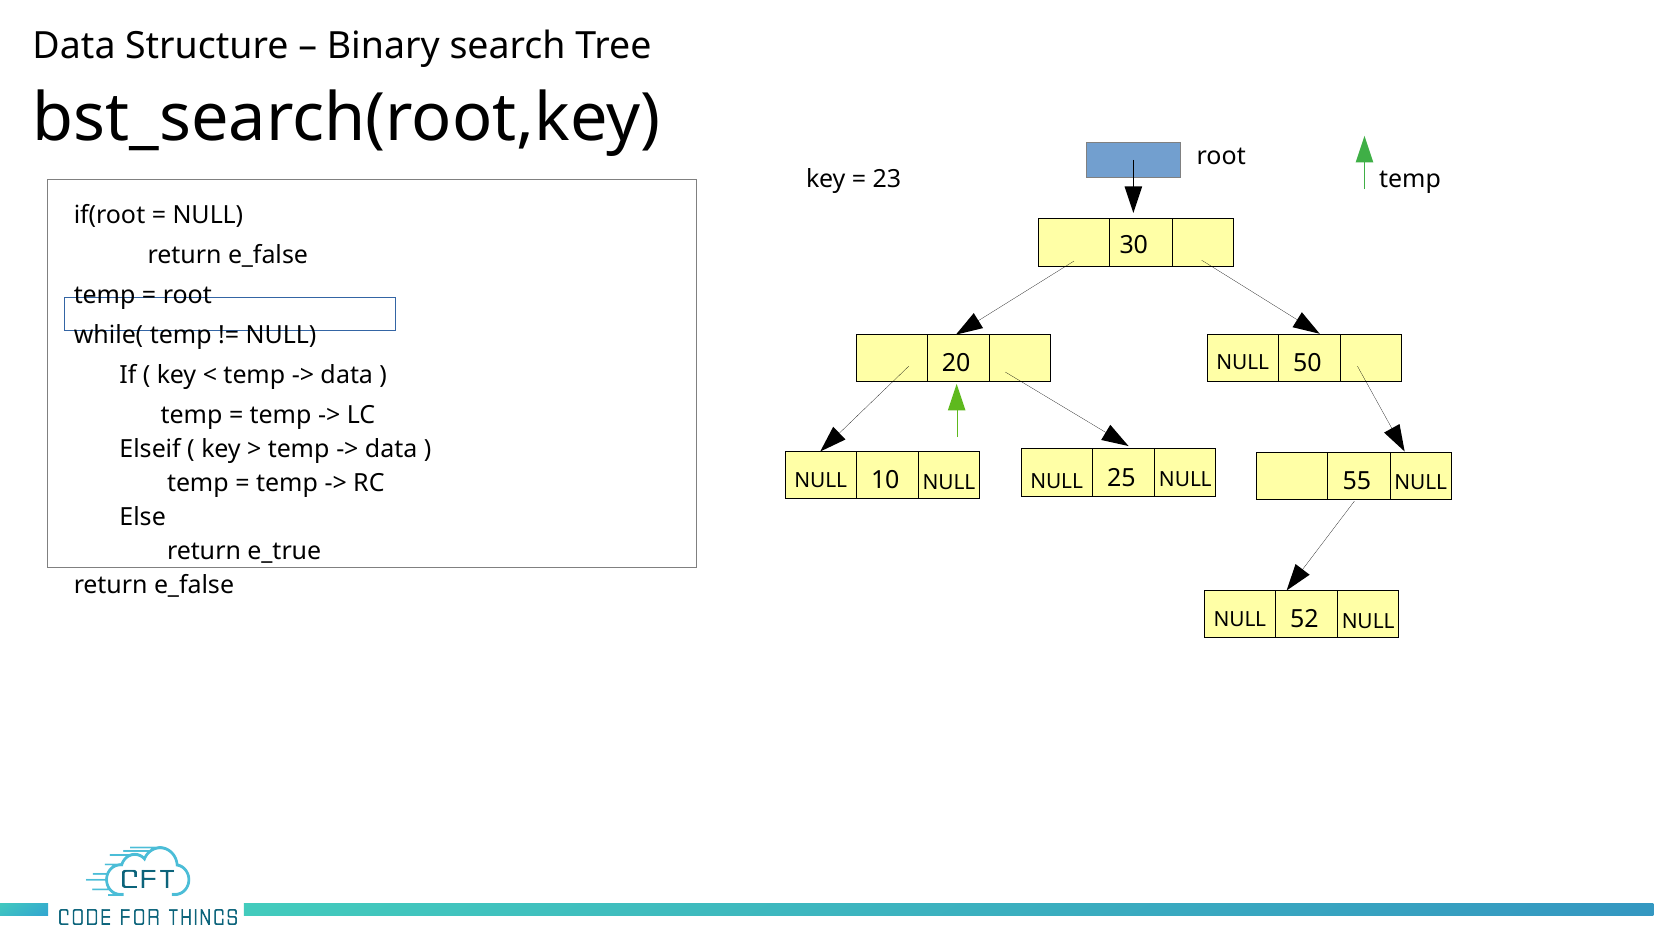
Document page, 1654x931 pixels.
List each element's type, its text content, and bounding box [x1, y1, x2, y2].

text_box key = 23 [791, 153, 945, 198]
text_box [1338, 590, 1399, 598]
text_box NULL [1198, 596, 1283, 636]
text_box [1086, 142, 1181, 178]
text_box 50 [1278, 337, 1341, 382]
text_box [919, 451, 980, 459]
text_box 52 [1275, 593, 1338, 638]
text_box [47, 179, 697, 568]
text_box NULL [1144, 456, 1228, 496]
title Data Structure – Binary search Tree bst_search(root,key) [32, 12, 1184, 166]
text_box 55 [1327, 455, 1390, 500]
text_box [1204, 590, 1275, 596]
text_box NULL [779, 457, 863, 497]
text_box [1173, 218, 1234, 267]
text_box NULL [1379, 460, 1464, 500]
picture [59, 846, 237, 925]
text_box 25 [1092, 451, 1155, 497]
text_box 10 [856, 454, 918, 499]
text_box [856, 334, 927, 382]
text_box 30 [1104, 219, 1167, 264]
text_box [1391, 452, 1452, 460]
text_box [1021, 448, 1092, 458]
text_box if(root = NULL) return e_false temp = root while( temp != NULL) If ( key < temp -> data ) temp = temp -> LC Elseif ( key > temp -> data ) temp = temp -> RC Else return e_true return e_false [59, 189, 556, 556]
text_box [1038, 218, 1109, 267]
text_box root [1181, 130, 1262, 175]
text_box [1341, 334, 1402, 382]
text_box [1256, 452, 1327, 500]
text_box NULL [1015, 458, 1100, 498]
text_box [1155, 448, 1216, 456]
text_box [1207, 334, 1278, 340]
text_box temp [1364, 153, 1460, 198]
text_box NULL [1201, 340, 1286, 380]
text_box [990, 334, 1051, 382]
text_box [1110, 218, 1172, 267]
text_box NULL [908, 459, 992, 499]
text_box [785, 451, 856, 457]
text_box 20 [927, 337, 989, 382]
text_box NULL [1327, 598, 1411, 638]
